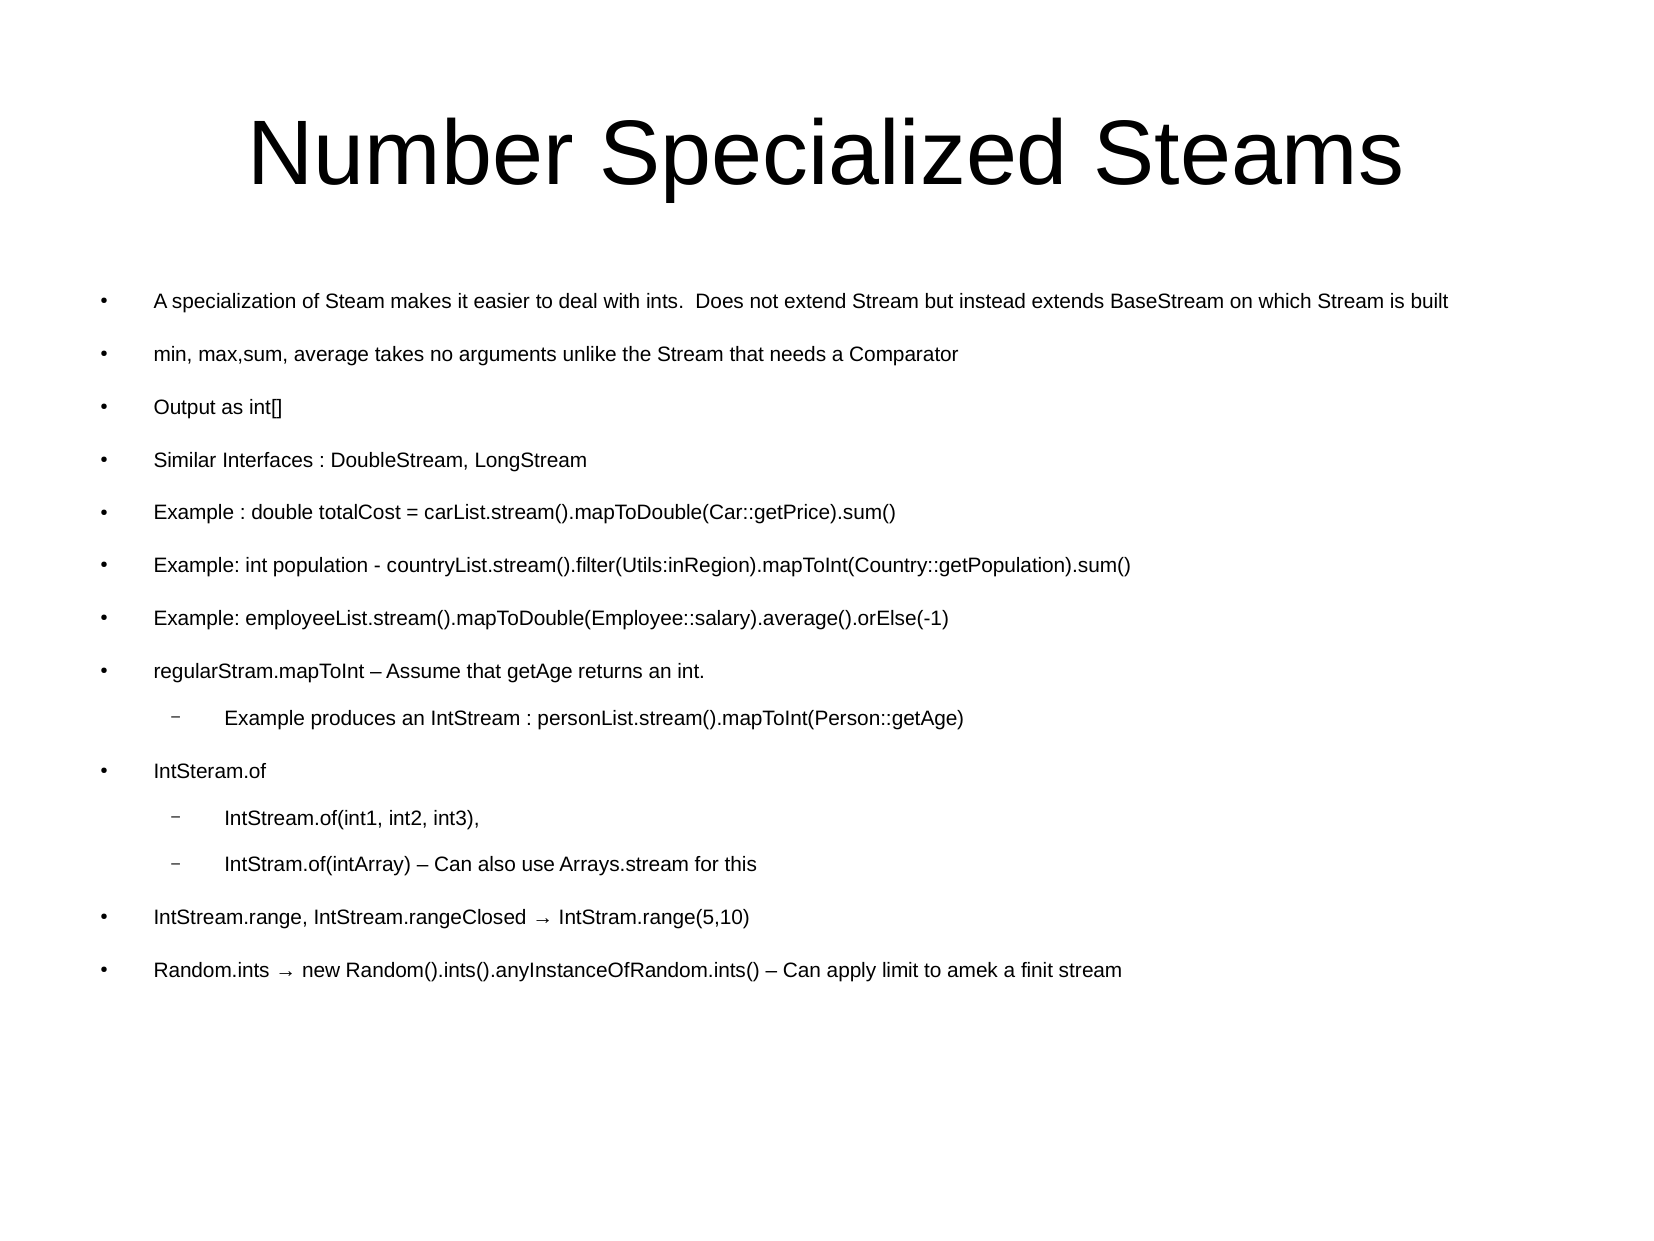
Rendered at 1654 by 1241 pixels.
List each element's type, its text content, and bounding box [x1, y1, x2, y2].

list A specialization of Steam makes it easier to deal with ints. Does not extend Stream but instead extends BaseStream on which Stream is built min, max,sum, average takes no arguments unlike the Stream that needs a Comparator Output as int[] Similar Interfaces : DoubleStream, LongStream Example : double totalCost = carList.stream().mapToDouble(Car::getPrice).sum() Example: int population - countryList.stream().filter(Utils:inRegion).mapToInt(Country::getPopulation).sum() Example: employeeList.stream().mapToDouble(Employee::salary).average().orElse(-1) regularStram.mapToInt – Assume that getAge returns an int. Example produces an IntStream : personList.stream().mapToInt(Person::getAge) IntSteram.of IntStream.of(int1, int2, int3), IntStram.of(intArray) – Can also use Arrays.stream for this IntStream.range, IntStream.rangeClosed → IntStram.range(5,10) Random.ints → new Random().ints().anyInstanceOfRandom.ints() – Can apply limit to amek a finit stream [82, 290, 1621, 1201]
title Number Specialized Steams [82, 49, 1571, 257]
